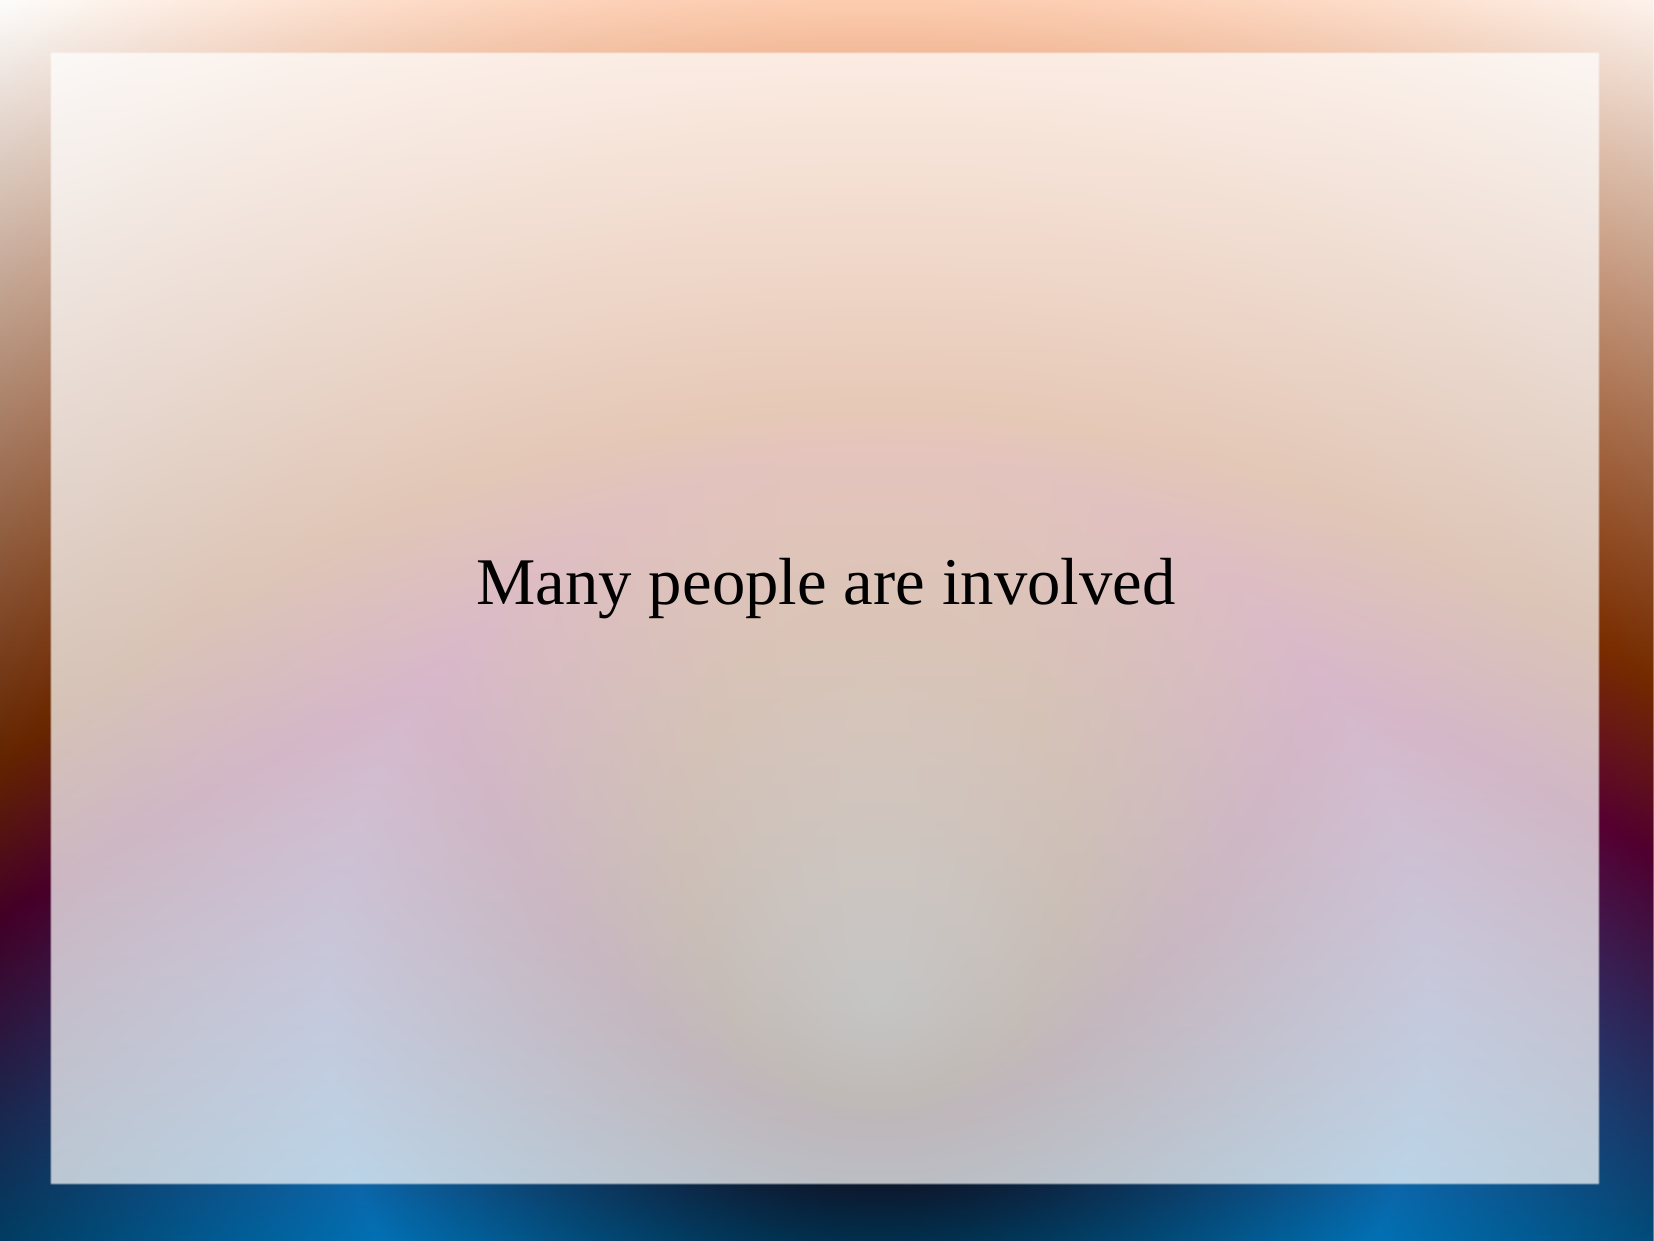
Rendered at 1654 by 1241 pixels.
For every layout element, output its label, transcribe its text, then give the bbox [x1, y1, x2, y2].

picture [0, 0, 1654, 1241]
subtitle Many people are involved [82, 55, 1571, 1109]
